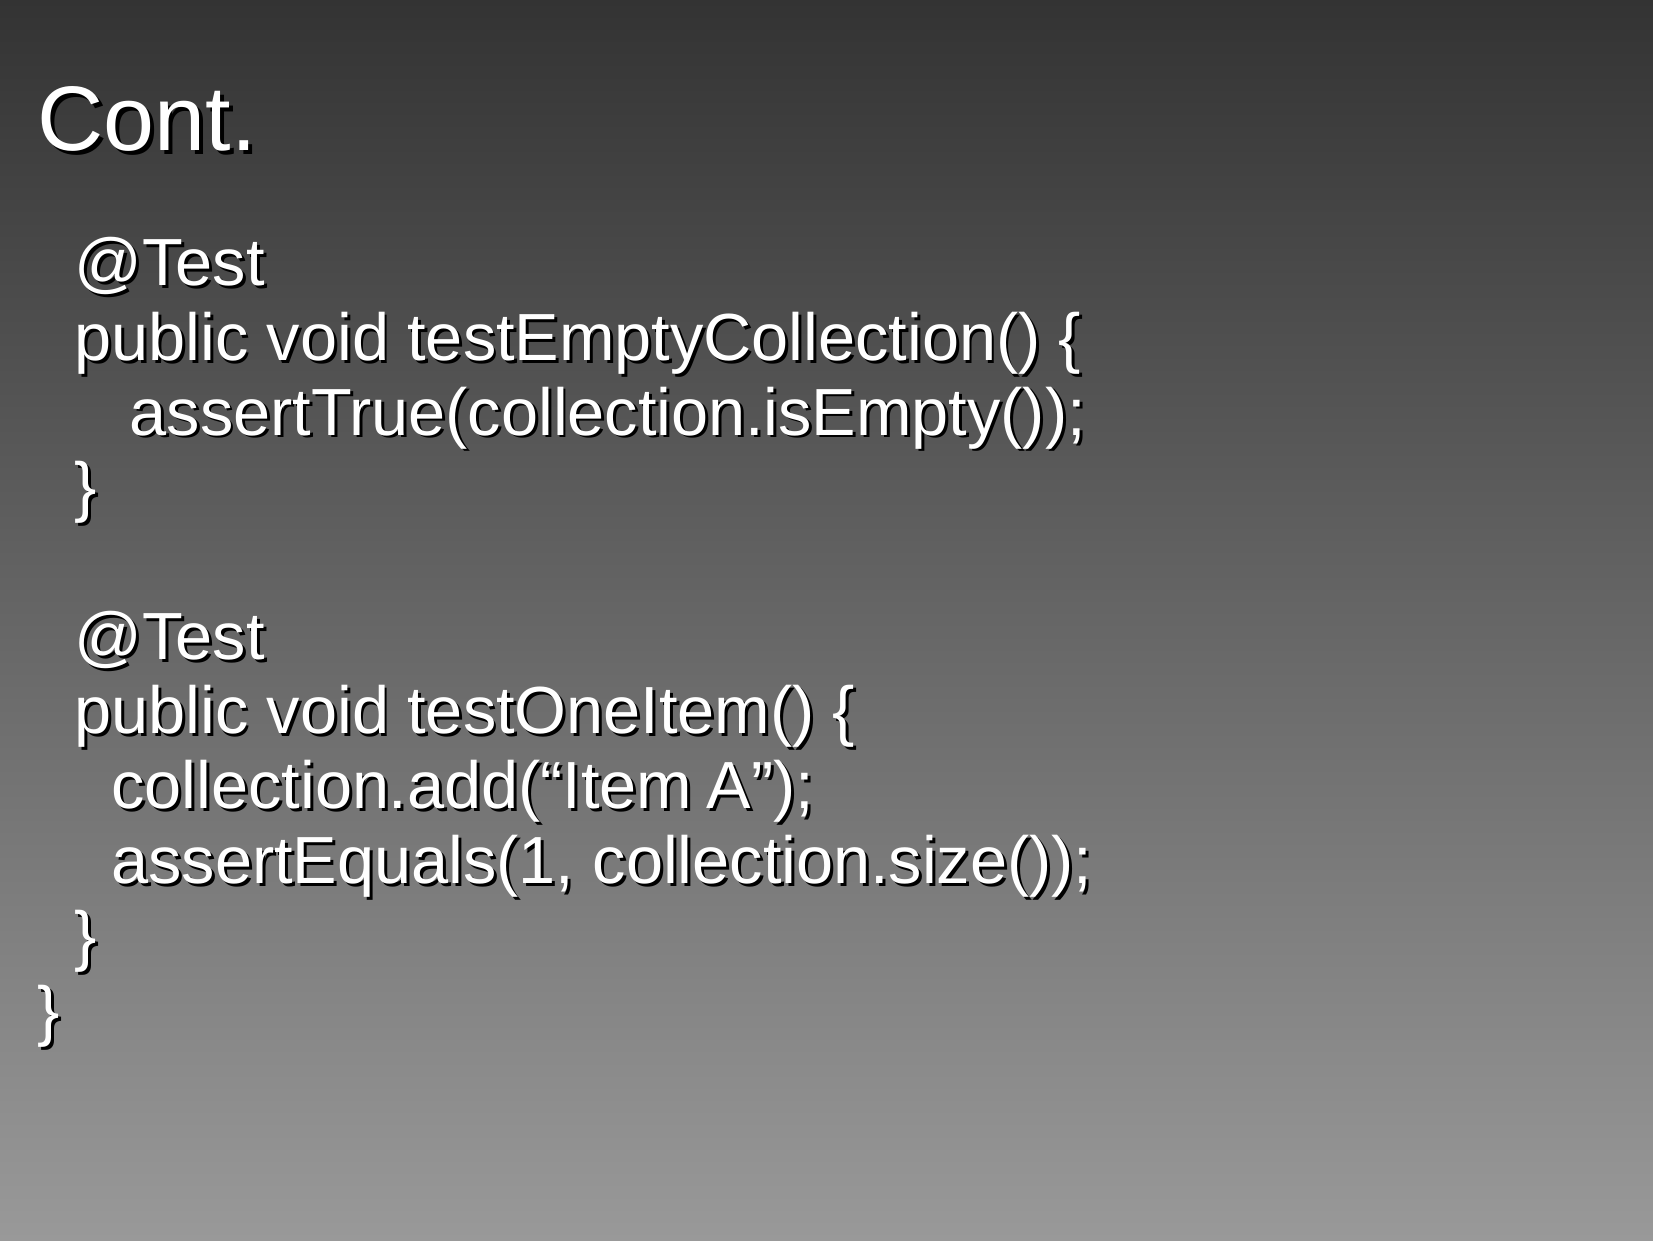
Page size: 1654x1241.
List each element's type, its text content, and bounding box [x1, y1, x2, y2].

title Cont. [37, 56, 1613, 181]
list @Test public void testEmptyCollection() { assertTrue(collection.isEmpty()); } @Test public void testOneItem() { collection.add(“Item A”); assertEquals(1, collection.size()); } } [37, 225, 1613, 1126]
